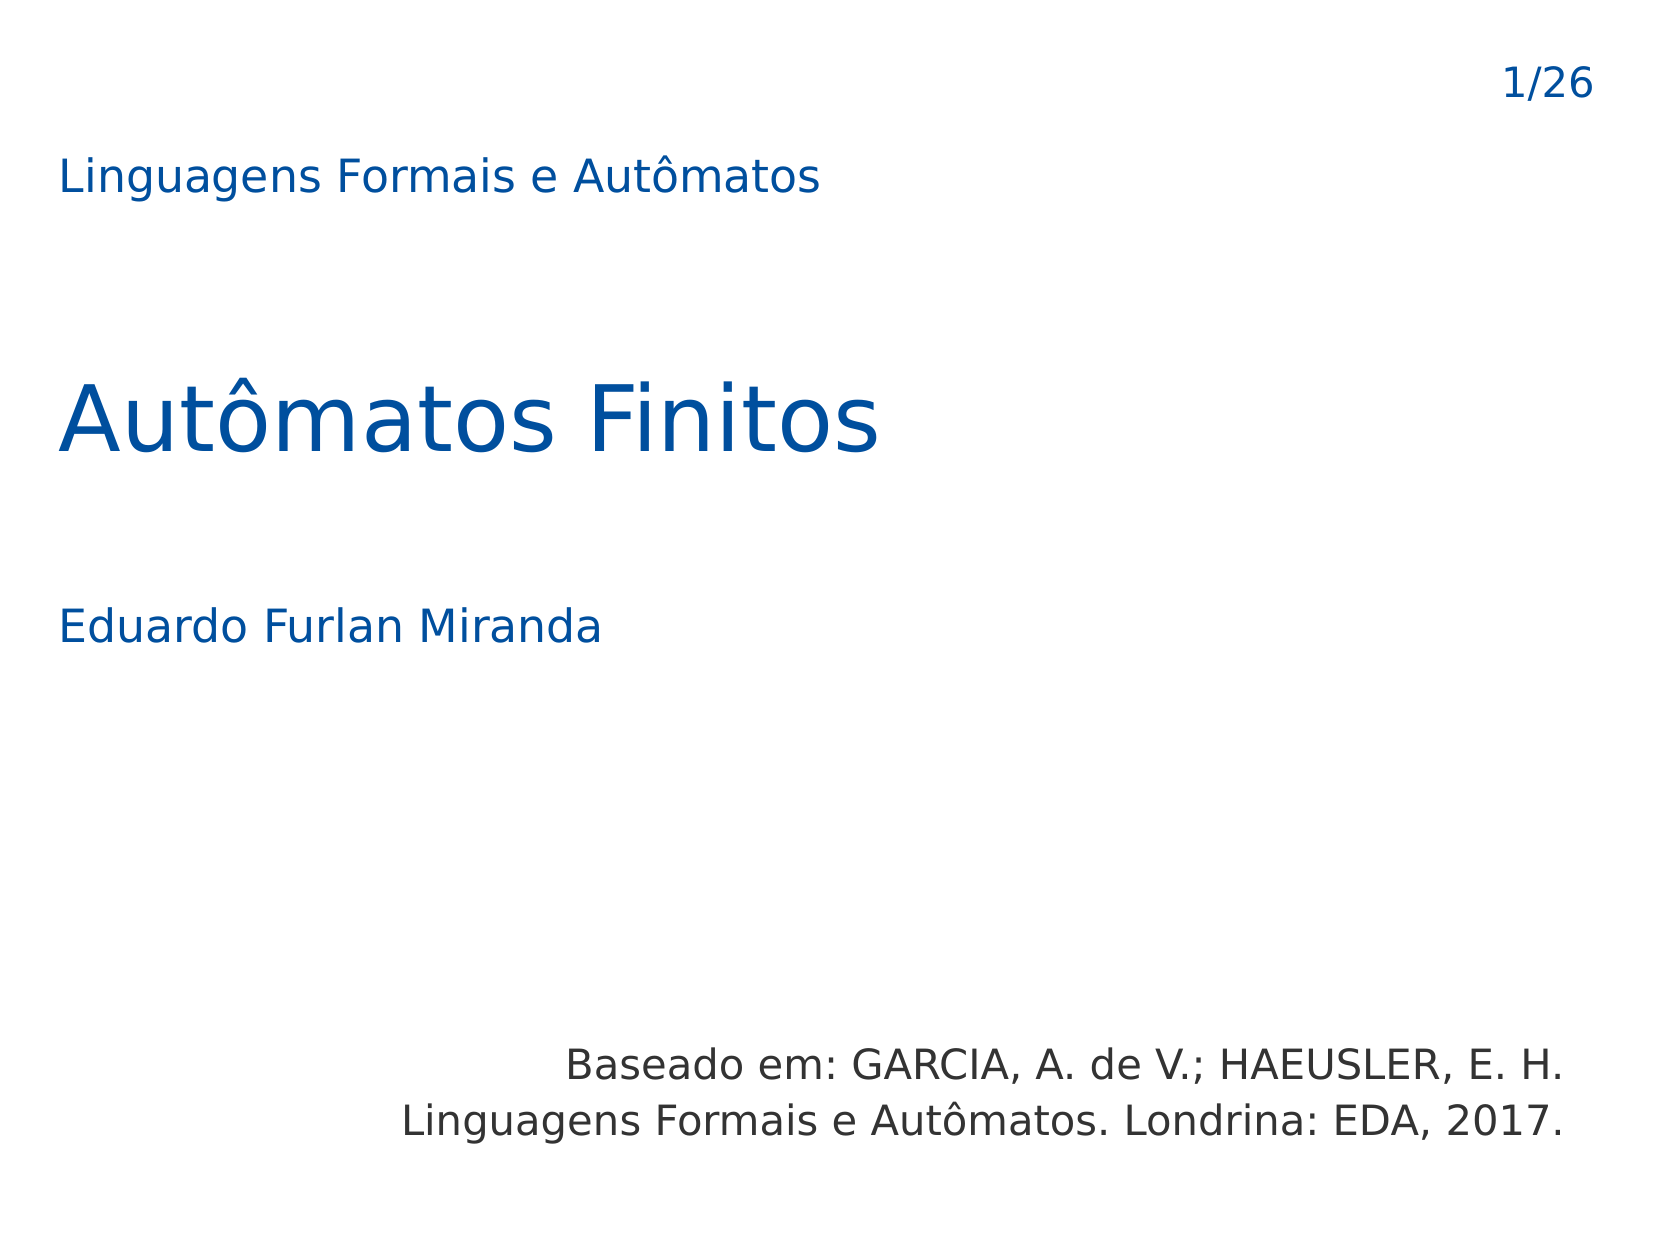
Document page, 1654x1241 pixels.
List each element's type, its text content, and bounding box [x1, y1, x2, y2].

list Linguagens Formais e Autômatos Autômatos Finitos Eduardo Furlan Miranda [59, 141, 1625, 1211]
list Baseado em: GARCIA, A. de V.; HAEUSLER, E. H. Linguagens Formais e Autômatos. Londrina: EDA, 2017. [366, 1033, 1565, 1211]
